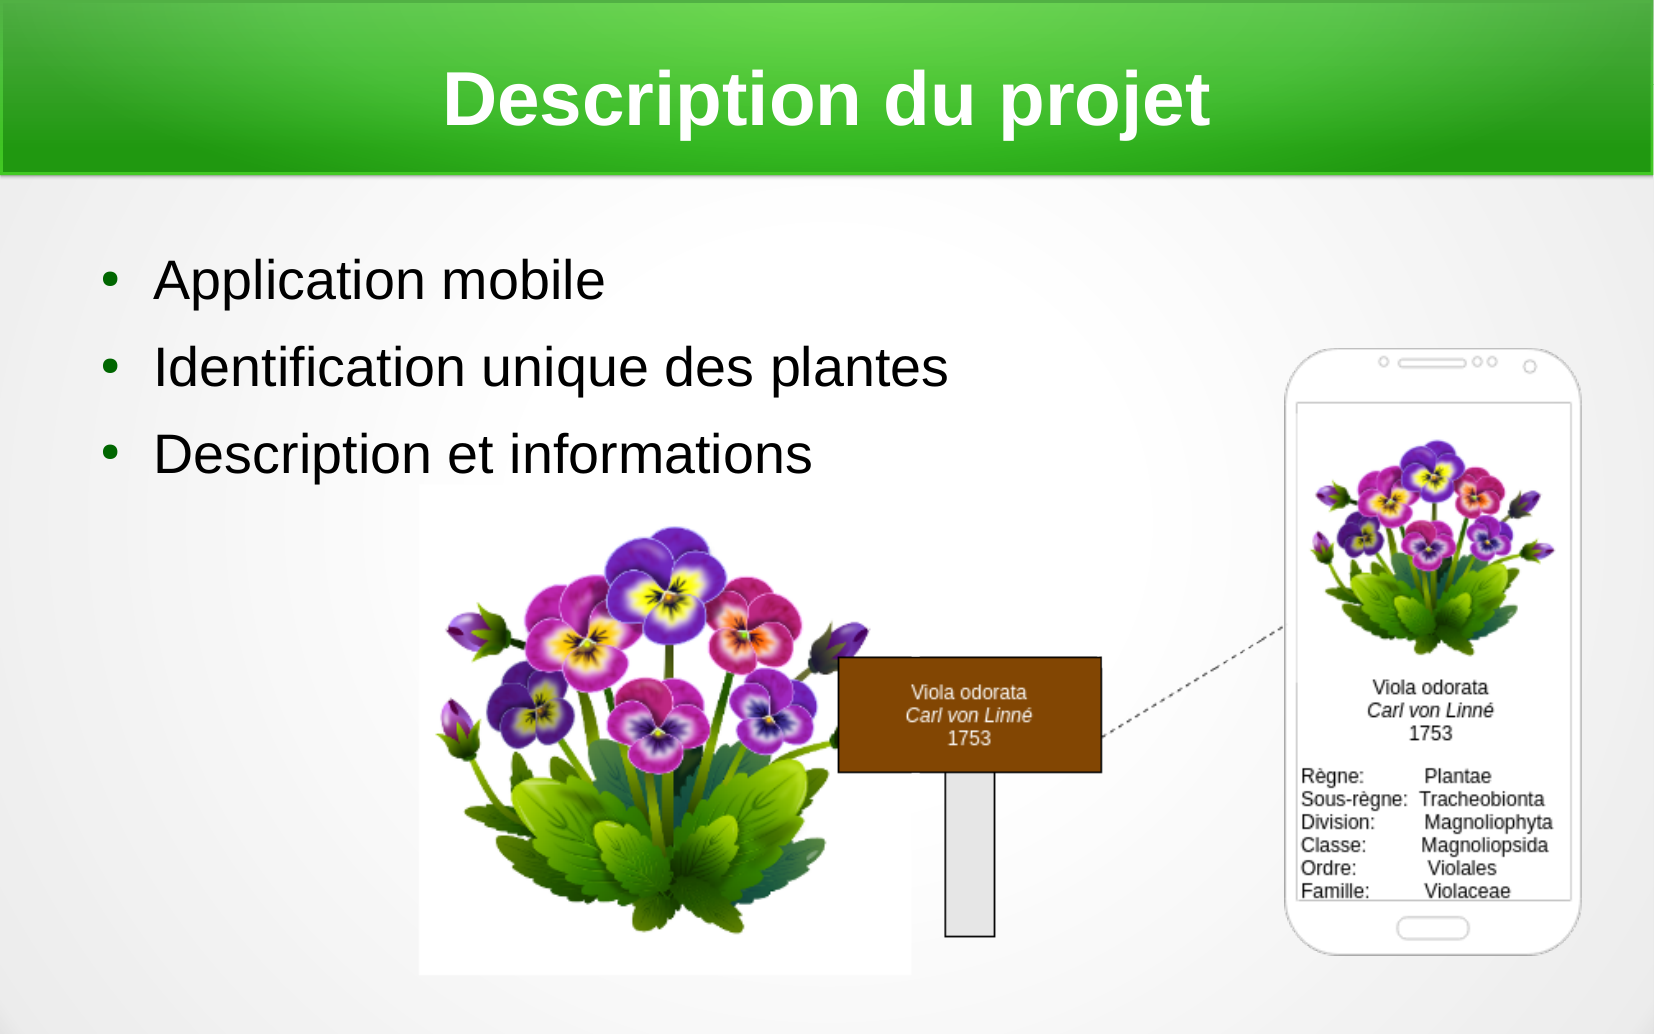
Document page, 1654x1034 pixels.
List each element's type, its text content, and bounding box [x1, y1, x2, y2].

title Description du projet [82, 39, 1571, 158]
picture [411, 348, 1582, 987]
list Application mobile Identification unique des plantes Description et informations [82, 249, 1571, 849]
